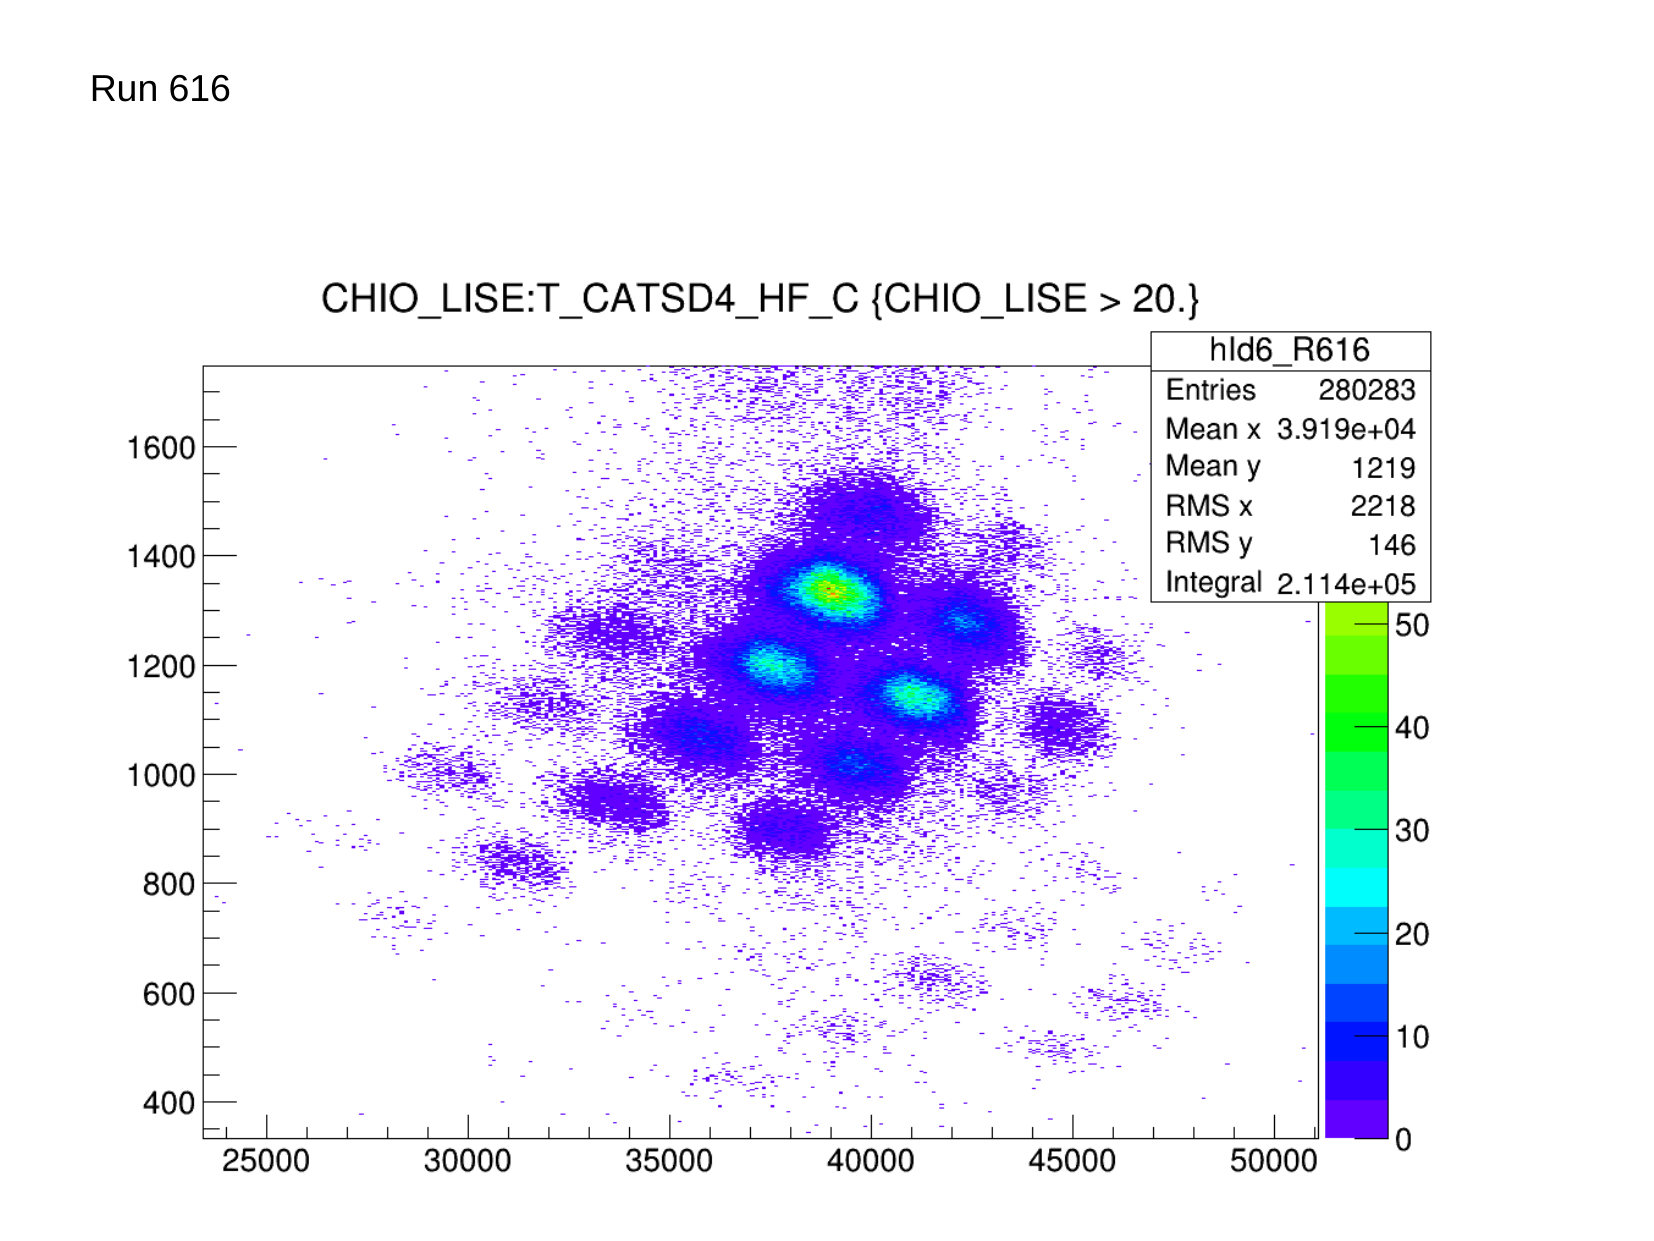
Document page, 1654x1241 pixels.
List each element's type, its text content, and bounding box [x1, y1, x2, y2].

text_box Run 616 [75, 60, 246, 117]
picture [105, 269, 1445, 1198]
